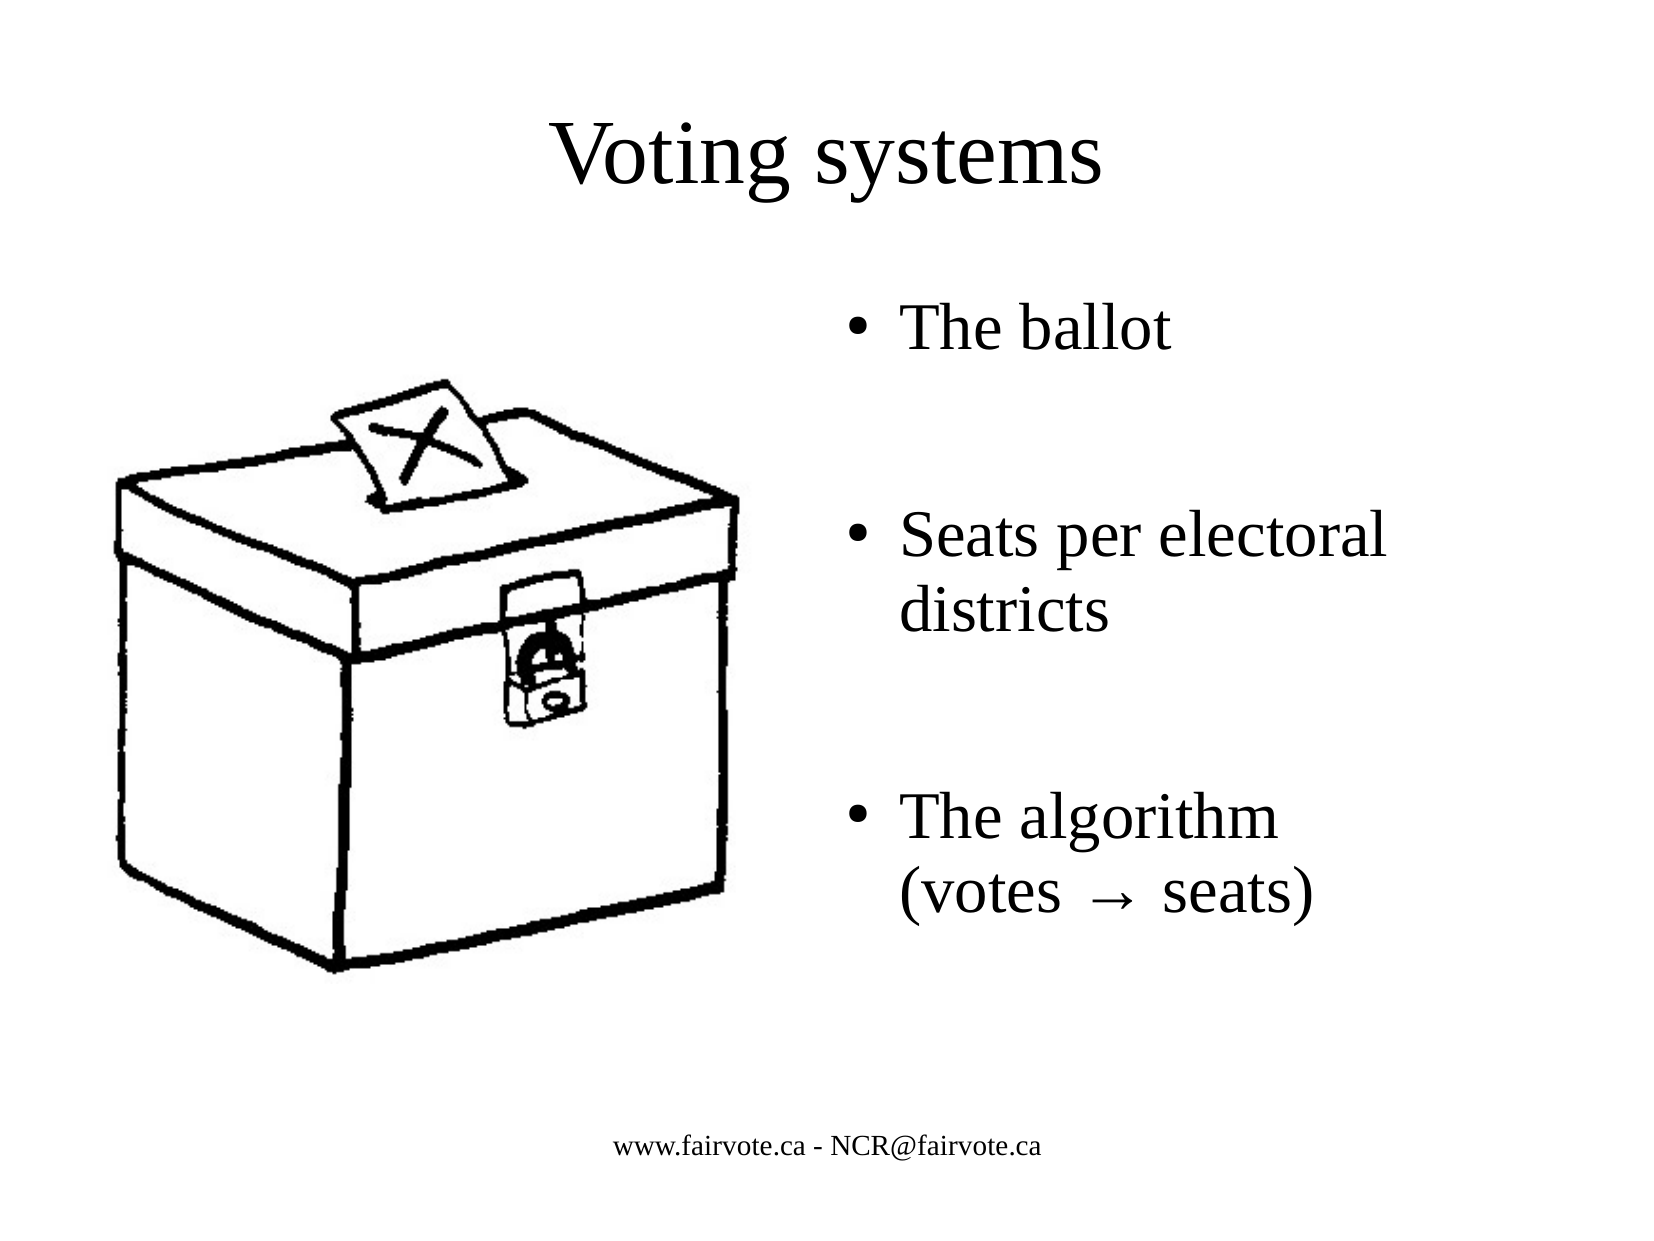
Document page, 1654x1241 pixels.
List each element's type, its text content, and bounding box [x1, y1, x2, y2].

title Voting systems [82, 49, 1571, 257]
list The ballot Seats per electoral districts The algorithm (votes → seats) [828, 290, 1539, 1010]
picture [82, 315, 793, 984]
